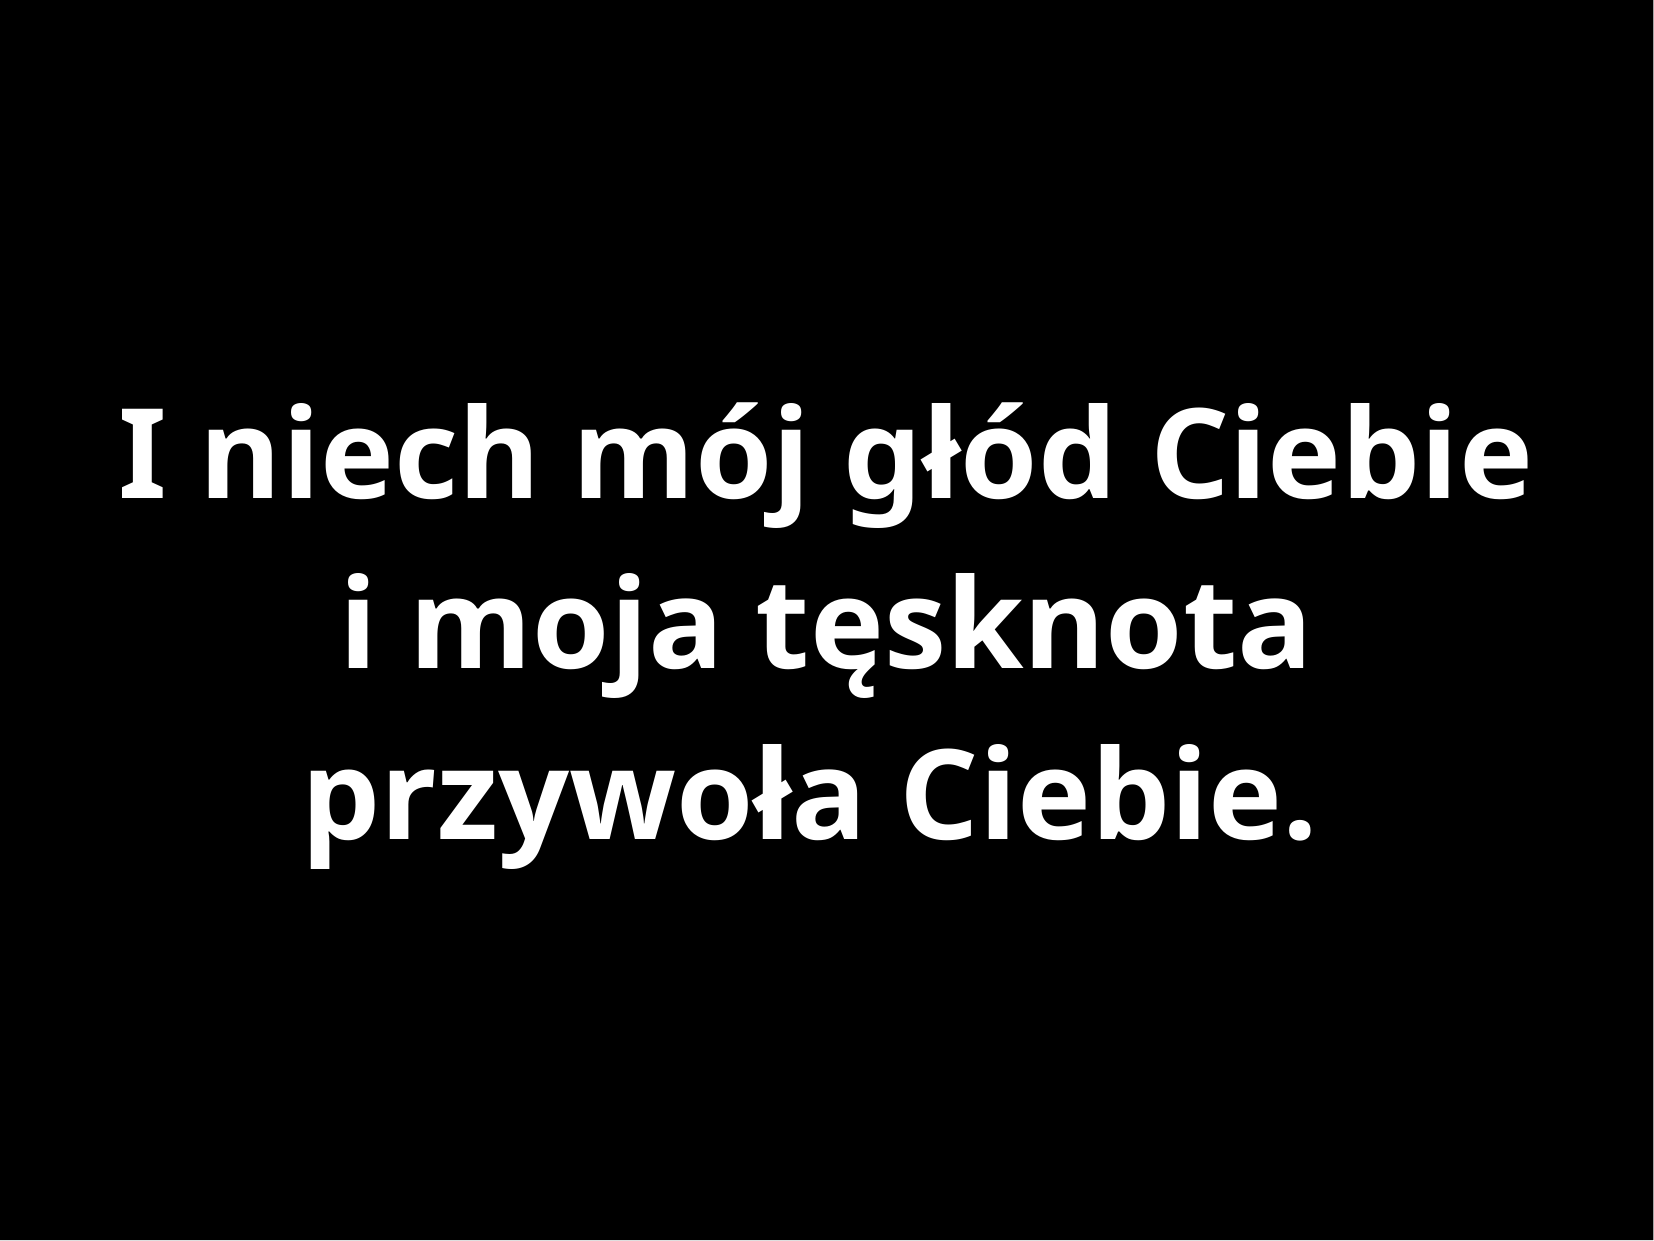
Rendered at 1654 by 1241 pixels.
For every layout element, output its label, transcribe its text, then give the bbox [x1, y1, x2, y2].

title I niech mój głód Ciebie i moja tęsknota przywoła Ciebie. [0, 0, 1654, 1241]
